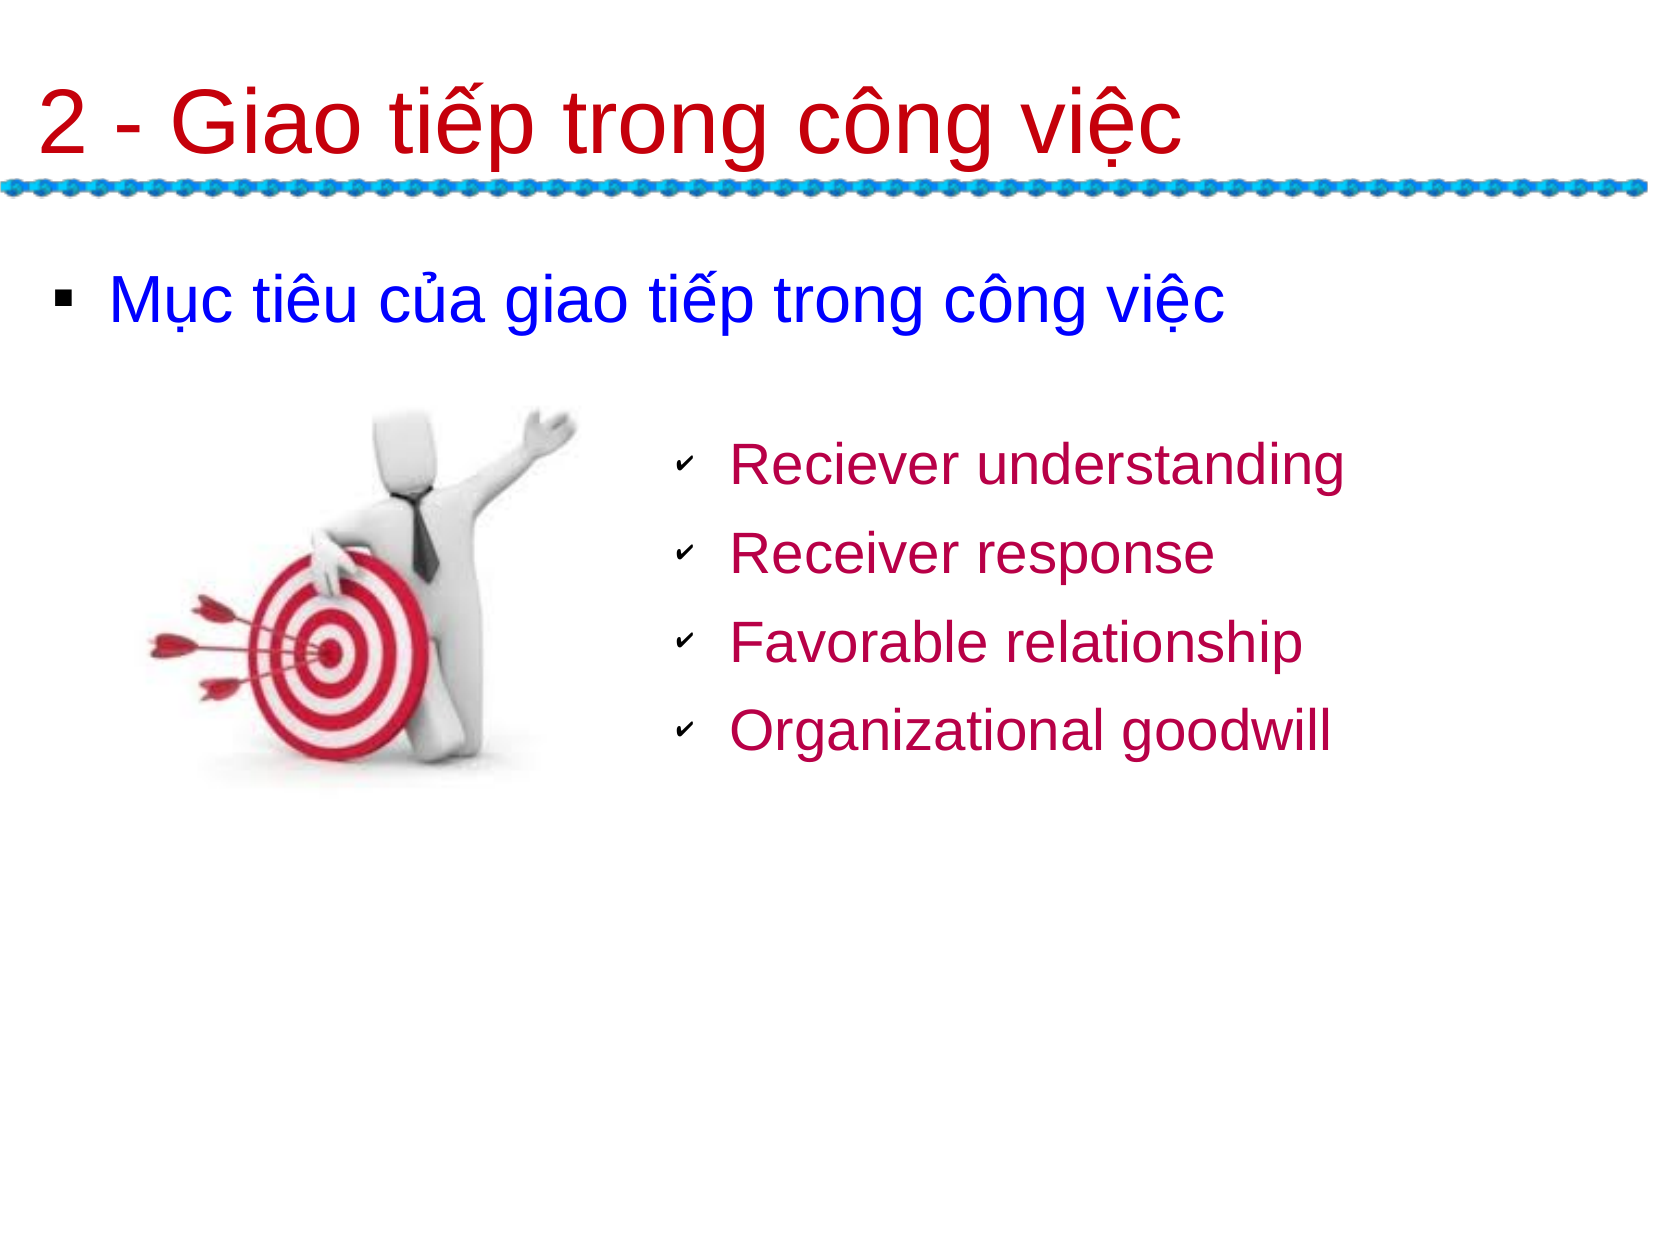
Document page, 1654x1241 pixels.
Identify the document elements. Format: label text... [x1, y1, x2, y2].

list Mục tiêu của giao tiếp trong công việc [37, 262, 1651, 1163]
list Reciever understanding Receiver response Favorable relationship Organizational goodwill [587, 327, 1526, 928]
picture [0, 178, 37, 199]
picture [112, 337, 587, 826]
title 2 - Giao tiếp trong công việc [37, 37, 1651, 208]
